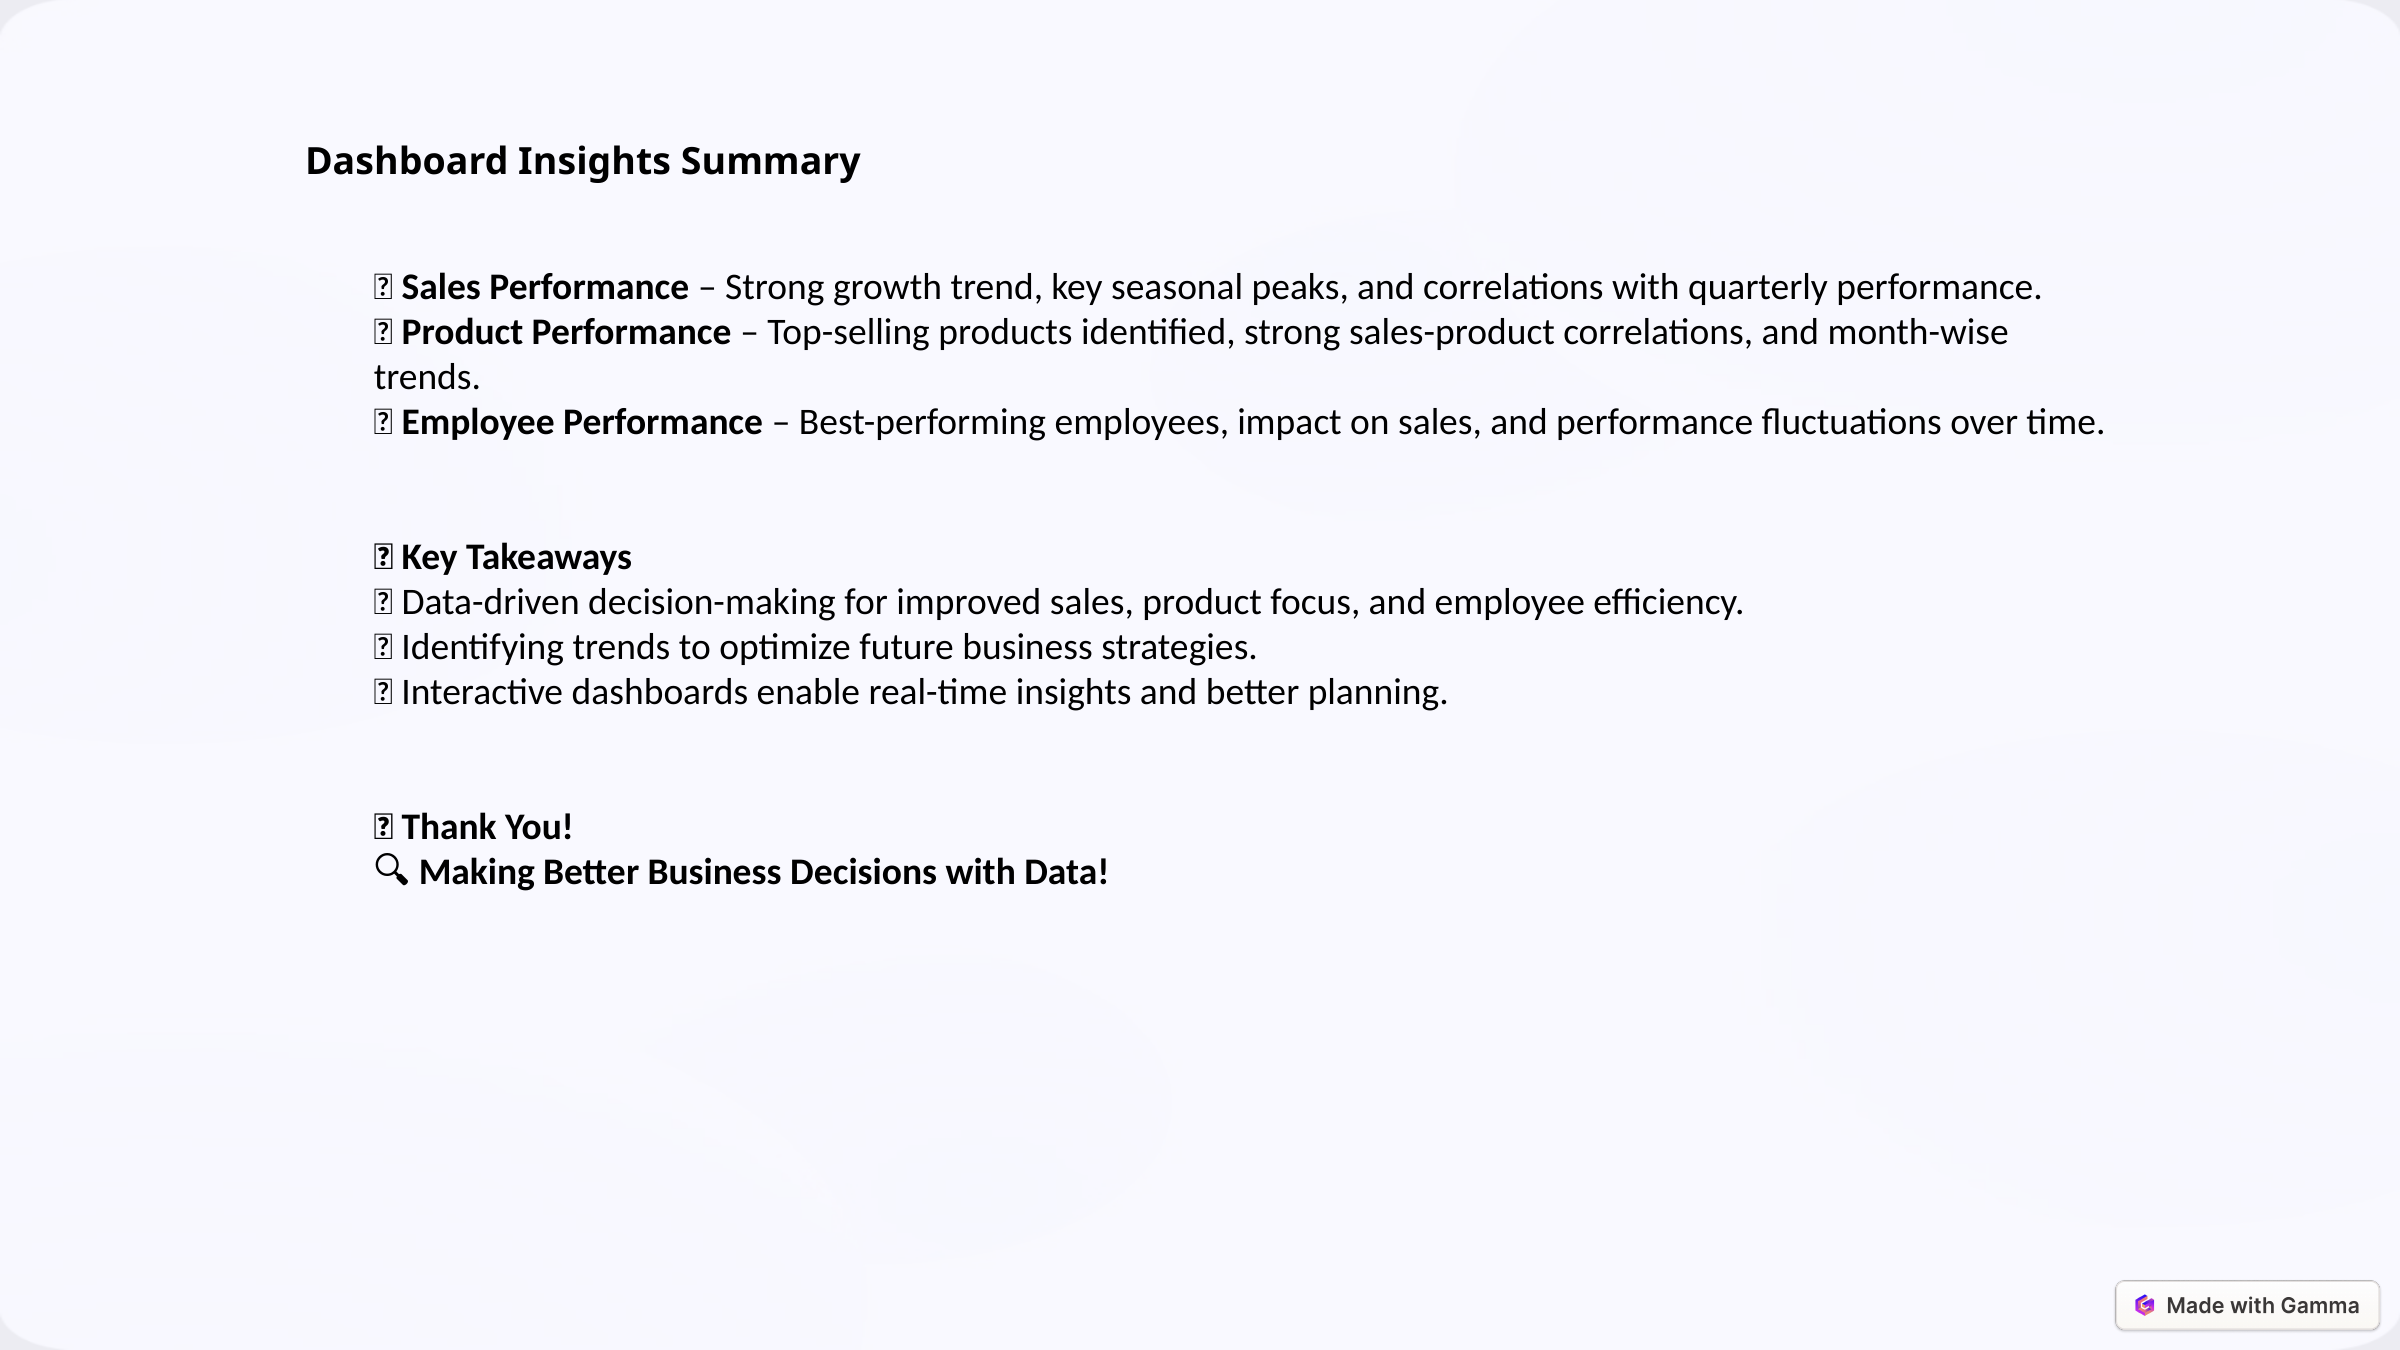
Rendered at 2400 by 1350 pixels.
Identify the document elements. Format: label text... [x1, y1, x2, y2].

text_box Dashboard Insights Summary [289, 129, 1291, 191]
text_box 🔹 Sales Performance – Strong growth trend, key seasonal peaks, and correlations with quarterly performance. 🔹 Product Performance – Top-selling products identified, strong sales-product correlations, and month-wise trends. 🔹 Employee Performance – Best-performing employees, impact on sales, and performance fluctuations over time. 📌 Key Takeaways ✅ Data-driven decision-making for improved sales, product focus, and employee efficiency. ✅ Identifying trends to optimize future business strategies. ✅ Interactive dashboards enable real-time insights and better planning. 🚀 Thank You! 🔍 Making Better Business Decisions with Data! [359, 254, 2126, 997]
